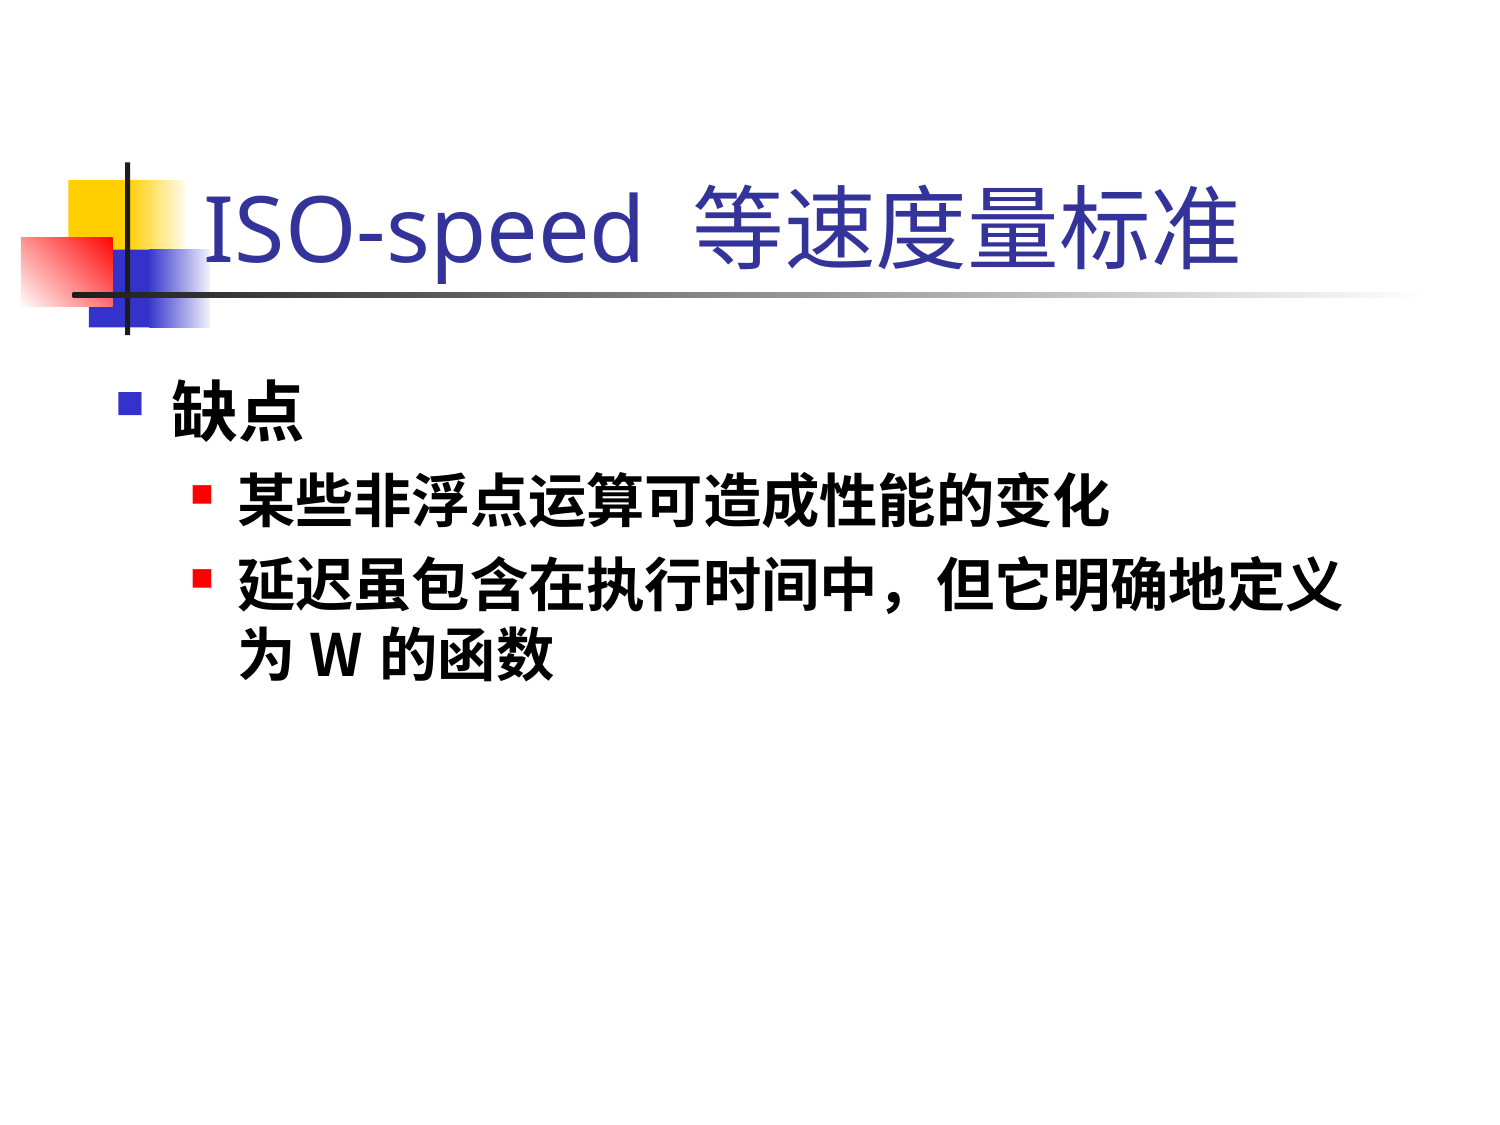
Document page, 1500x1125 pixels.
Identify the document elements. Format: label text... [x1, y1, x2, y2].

list 缺点 某些非浮点运算可造成性能的变化 延迟虽包含在执行时间中，但它明确地定义为W的函数 [100, 361, 1376, 1037]
title ISO-speed 等速度量标准 [188, 101, 1468, 289]
